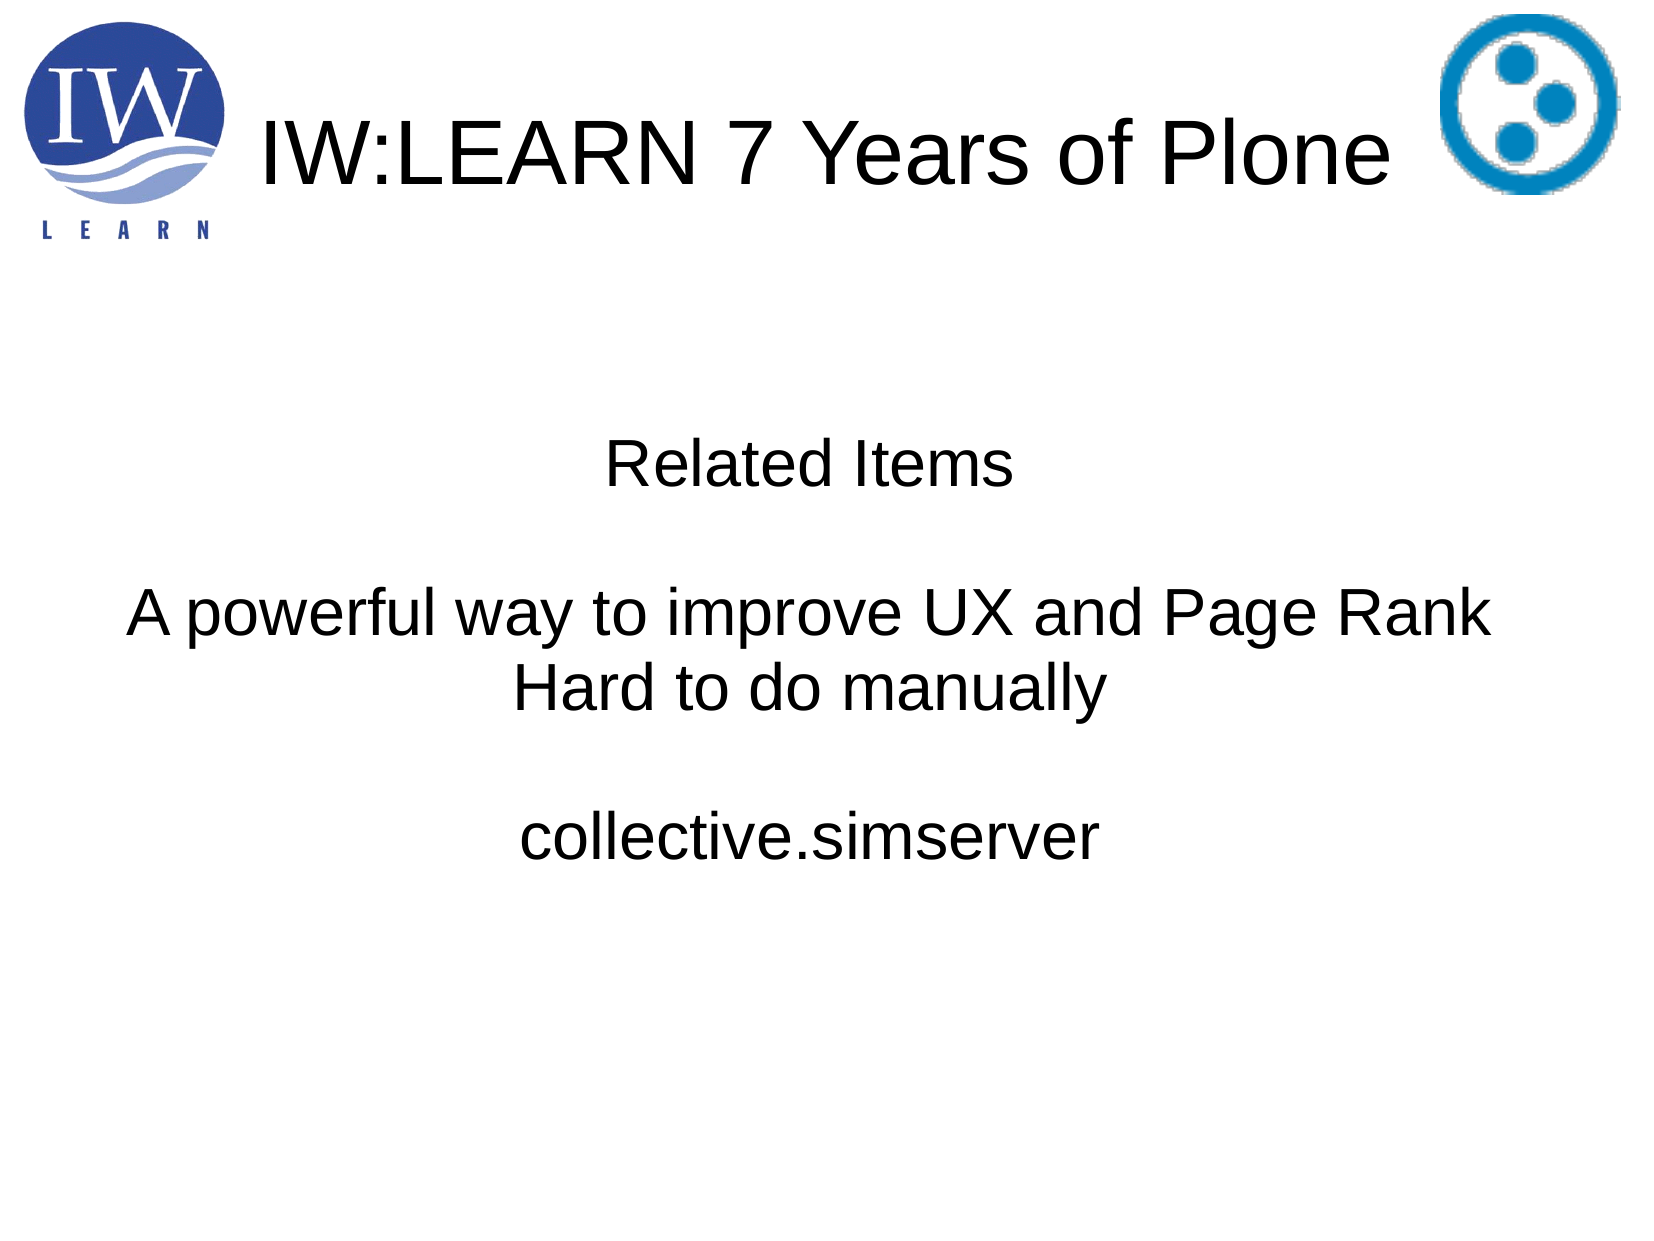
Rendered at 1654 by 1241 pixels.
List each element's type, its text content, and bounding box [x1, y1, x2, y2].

title IW:LEARN 7 Years of Plone [241, 49, 1571, 257]
picture [1440, 117, 1516, 196]
picture [1455, 29, 1601, 178]
picture [1541, 14, 1621, 196]
picture [6, 7, 241, 257]
subtitle Related Items A powerful way to improve UX and Page Rank Hard to do manually collective.simserver [82, 290, 1538, 1010]
picture [1440, 14, 1515, 90]
